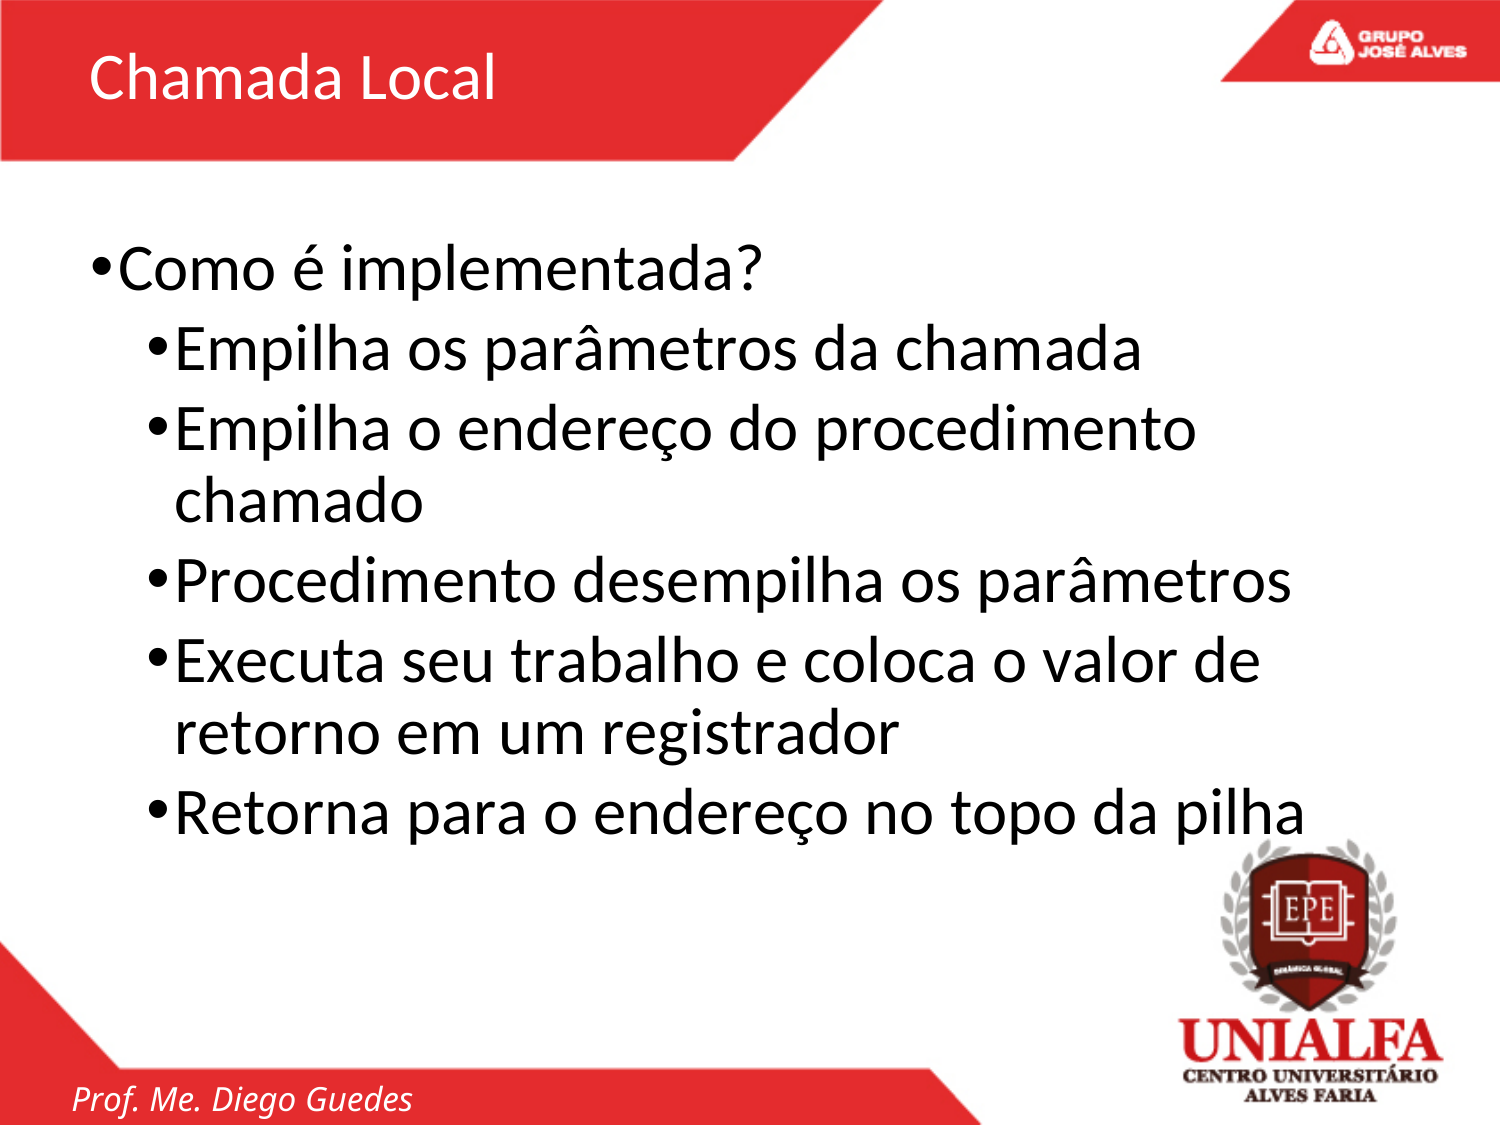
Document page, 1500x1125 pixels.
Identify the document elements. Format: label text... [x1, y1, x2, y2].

text_box Prof. Me. Diego Guedes [56, 1070, 711, 1125]
list Como é implementada? Empilha os parâmetros da chamada Empilha o endereço do procedimento chamado Procedimento desempilha os parâmetros Executa seu trabalho e coloca o valor de retorno em um registrador Retorna para o endereço no topo da pilha [75, 225, 1426, 933]
picture [0, 0, 1500, 1125]
text_box Chamada Local [74, 25, 730, 121]
